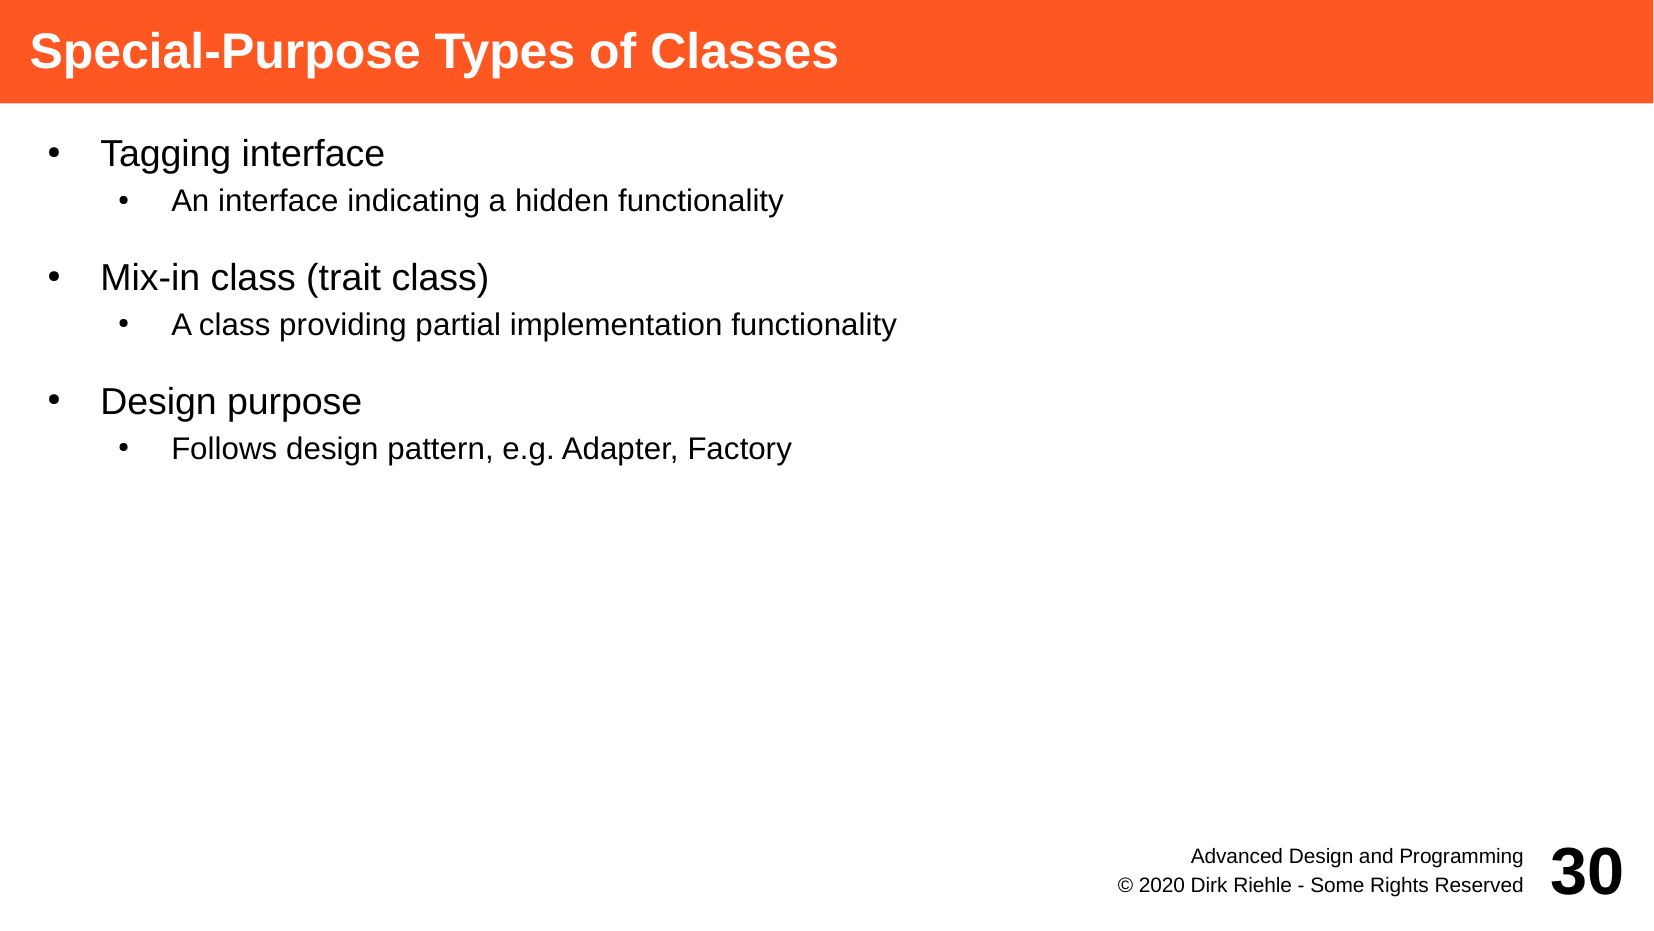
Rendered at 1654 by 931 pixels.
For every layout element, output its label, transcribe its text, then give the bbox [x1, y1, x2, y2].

list Tagging interface An interface indicating a hidden functionality Mix-in class (trait class) A class providing partial implementation functionality Design purpose Follows design pattern, e.g. Adapter, Factory [29, 132, 1625, 813]
title Special-Purpose Types of Classes [0, 0, 1654, 104]
